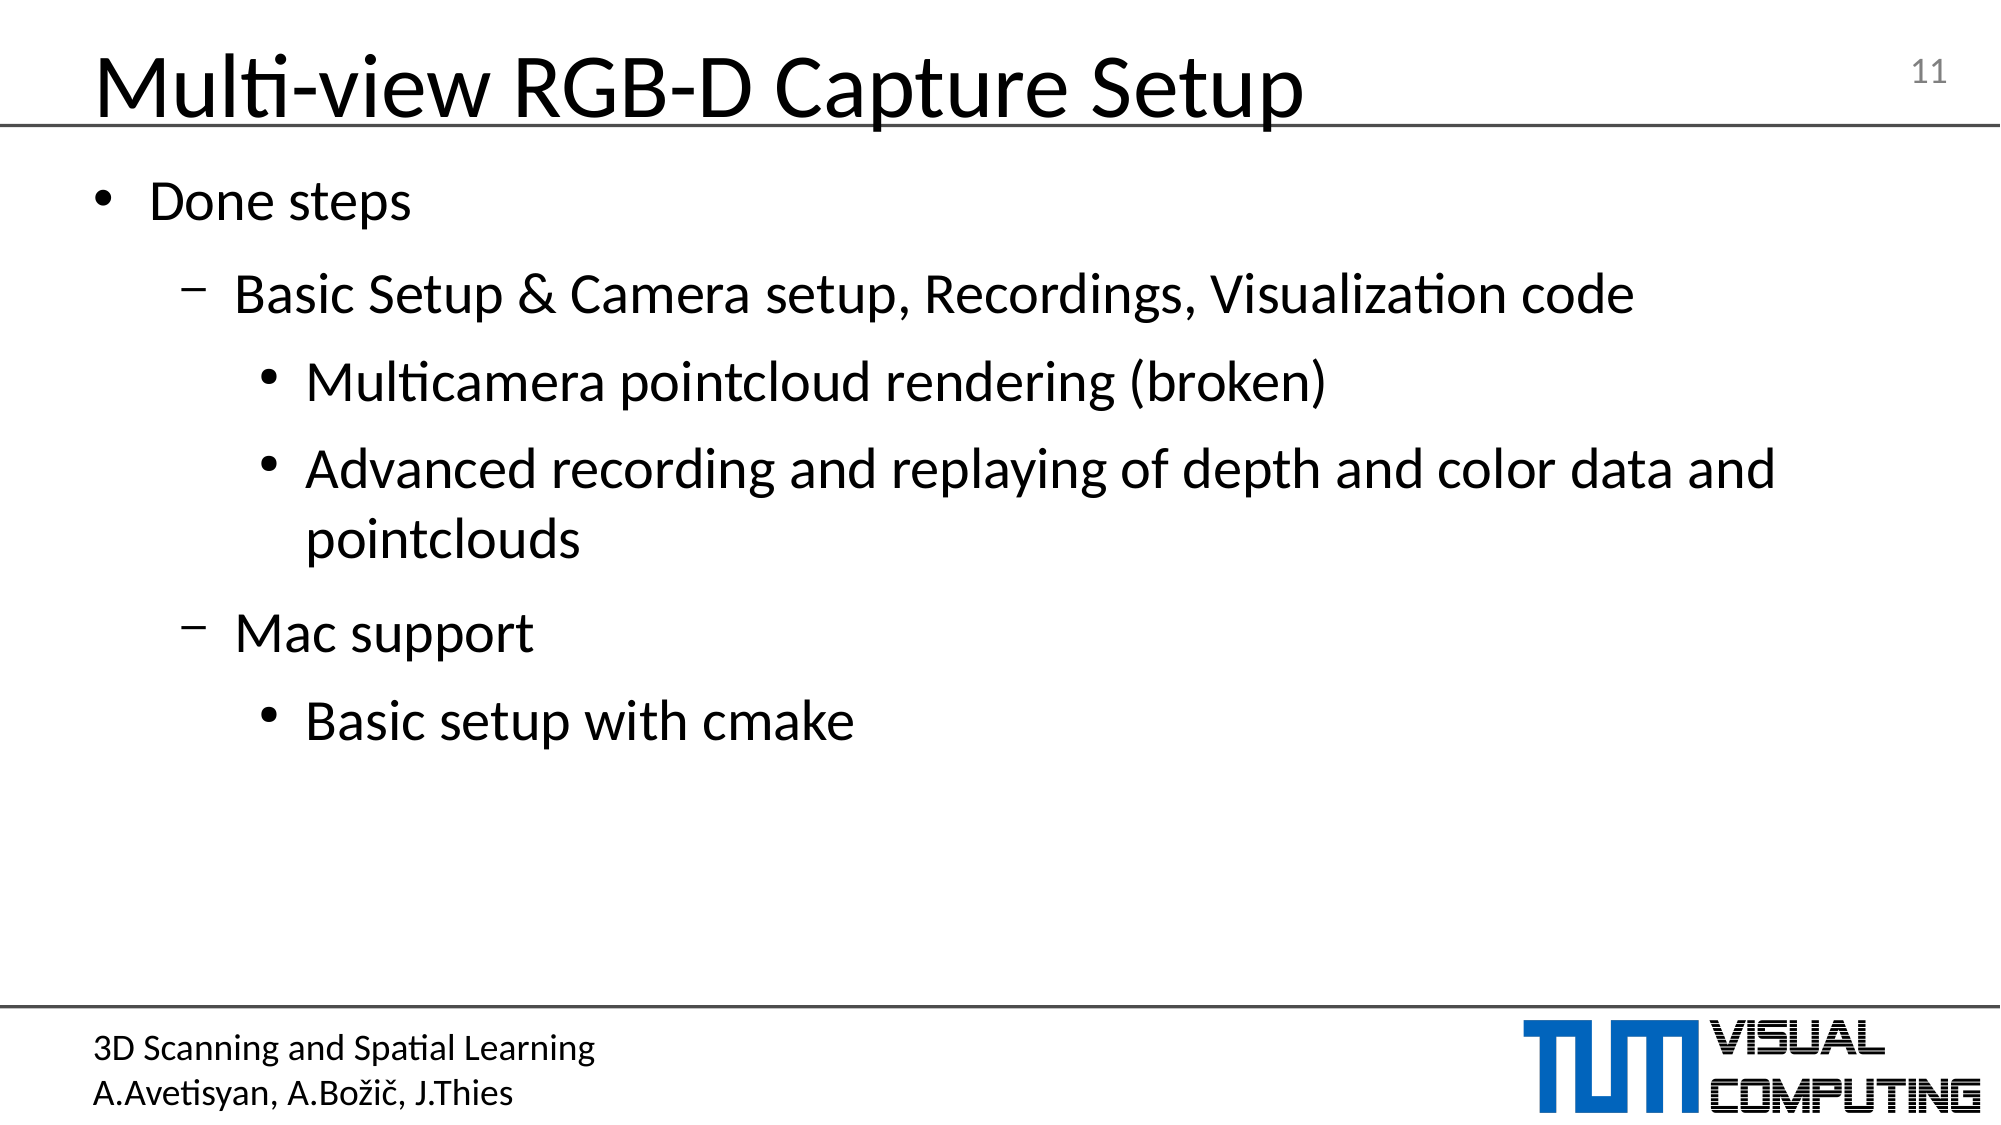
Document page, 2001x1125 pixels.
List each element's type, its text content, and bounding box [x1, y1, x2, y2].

list Done steps Basic Setup & Camera setup, Recordings, Visualization code Multicamera pointcloud rendering (broken) Advanced recording and replaying of depth and color data and pointclouds Mac support Basic setup with cmake [78, 154, 1921, 959]
title Multi-view RGB-D Capture Setup [78, 0, 1510, 143]
picture [1523, 1018, 1983, 1117]
